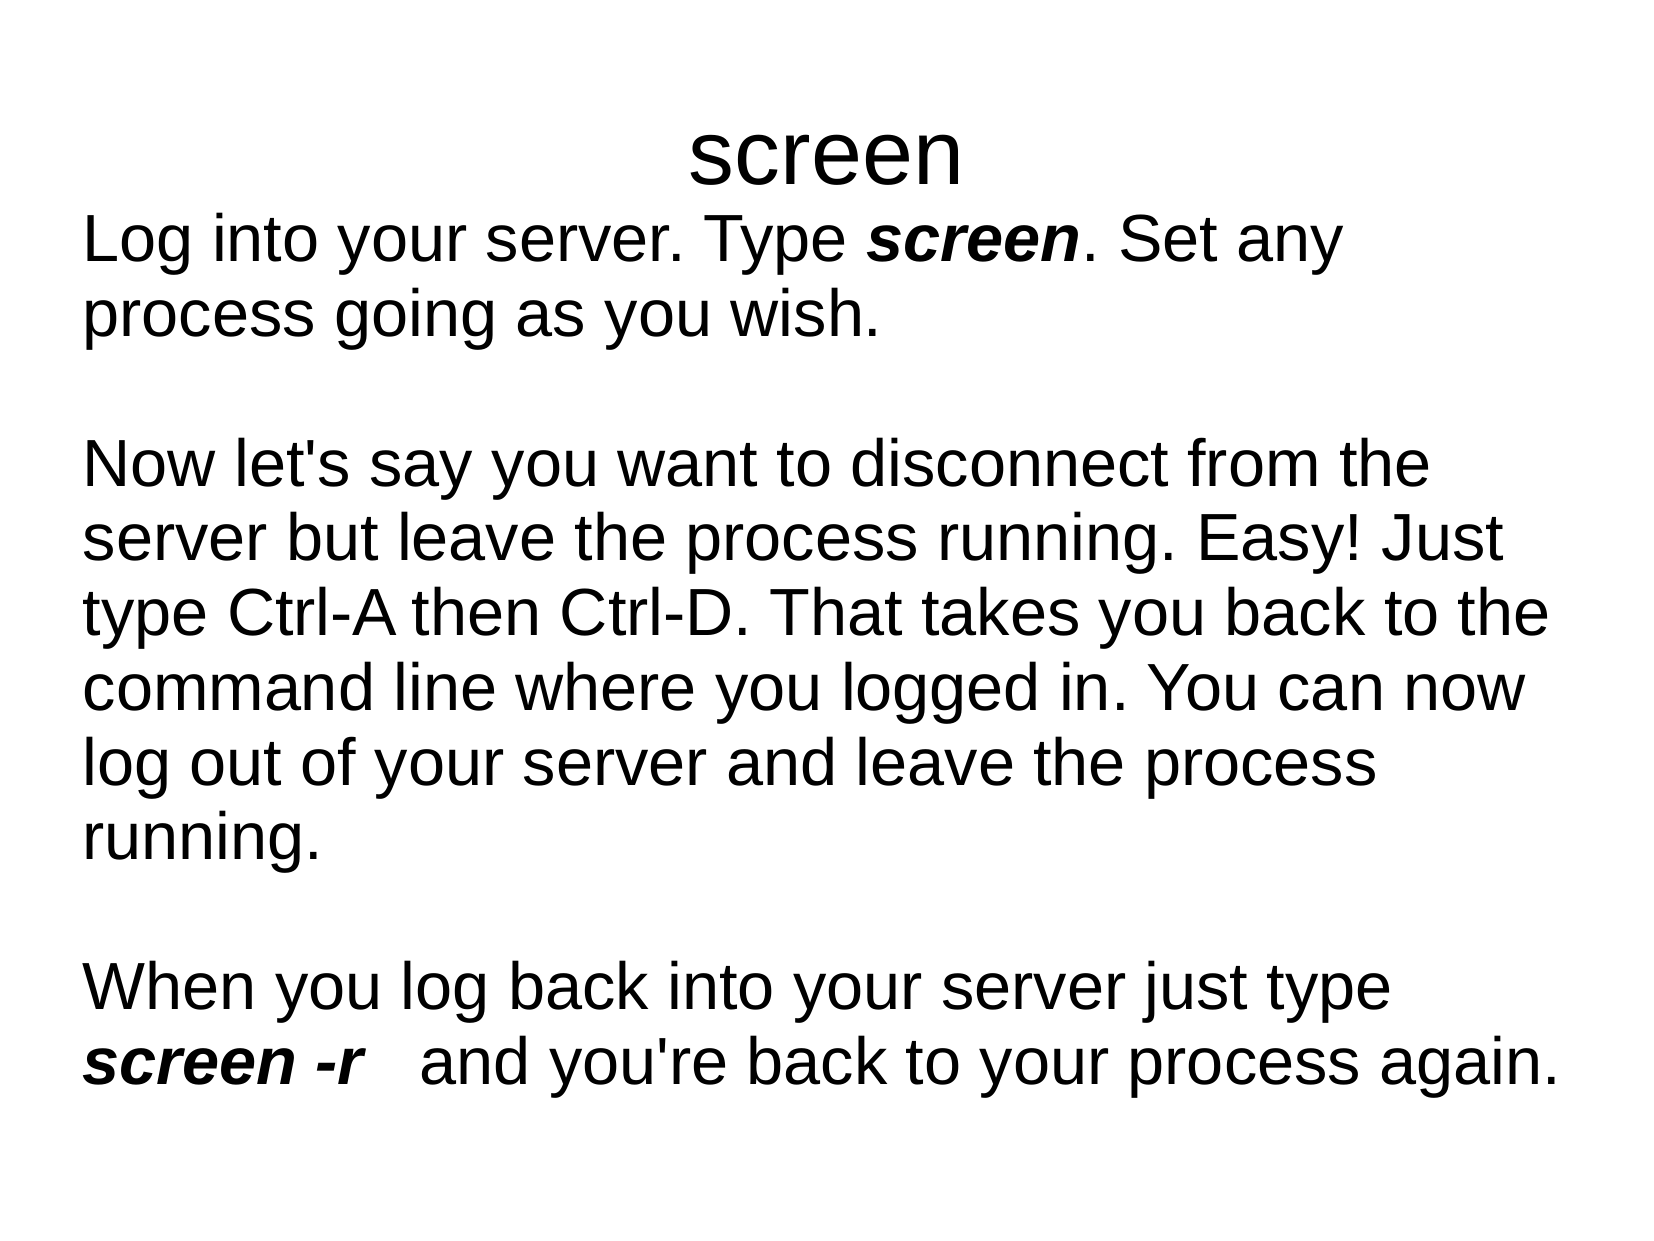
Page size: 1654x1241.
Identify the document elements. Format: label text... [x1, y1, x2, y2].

subtitle Log into your server. Type screen. Set any process going as you wish. Now let's say you want to disconnect from the server but leave the process running. Easy! Just type Ctrl-A then Ctrl-D. That takes you back to the command line where you logged in. You can now log out of your server and leave the process running. When you log back into your server just type screen -r and you're back to your process again. [82, 201, 1571, 1099]
title screen [82, 49, 1571, 201]
